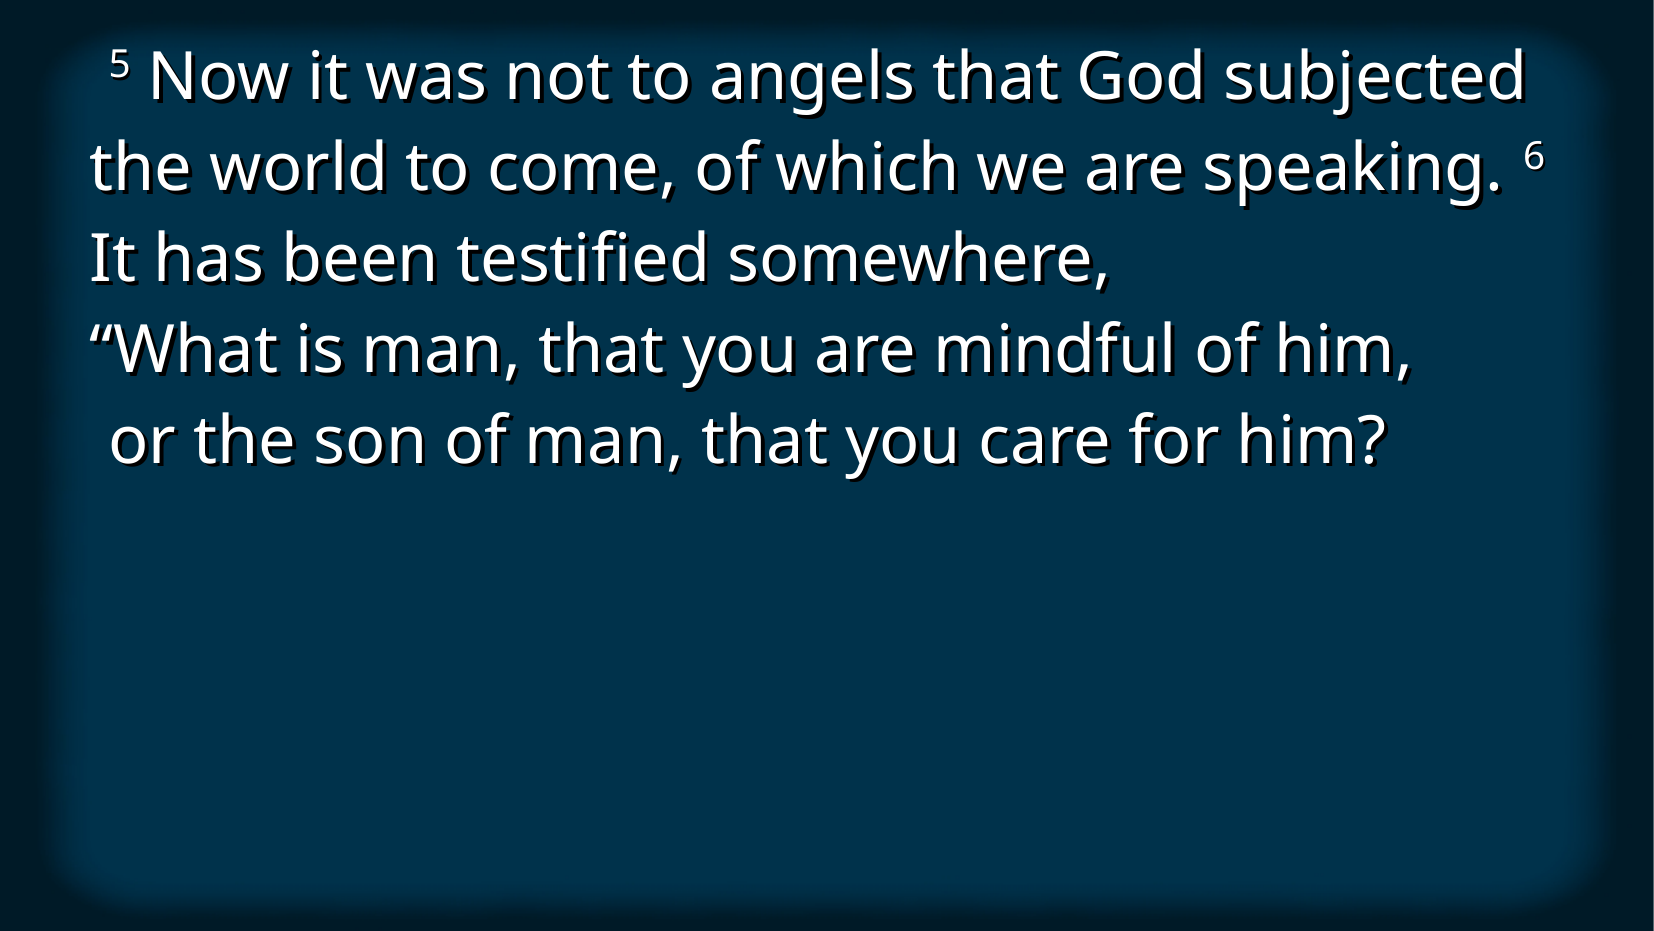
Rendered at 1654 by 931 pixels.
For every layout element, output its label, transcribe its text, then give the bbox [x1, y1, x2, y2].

picture [0, 0, 1654, 931]
text_box 5 Now it was not to angels that God subjected the world to come, of which we are speaking. 6 It has been testified somewhere, “What is man, that you are mindful of him, or the son of man, that you care for him? [75, 21, 1576, 481]
